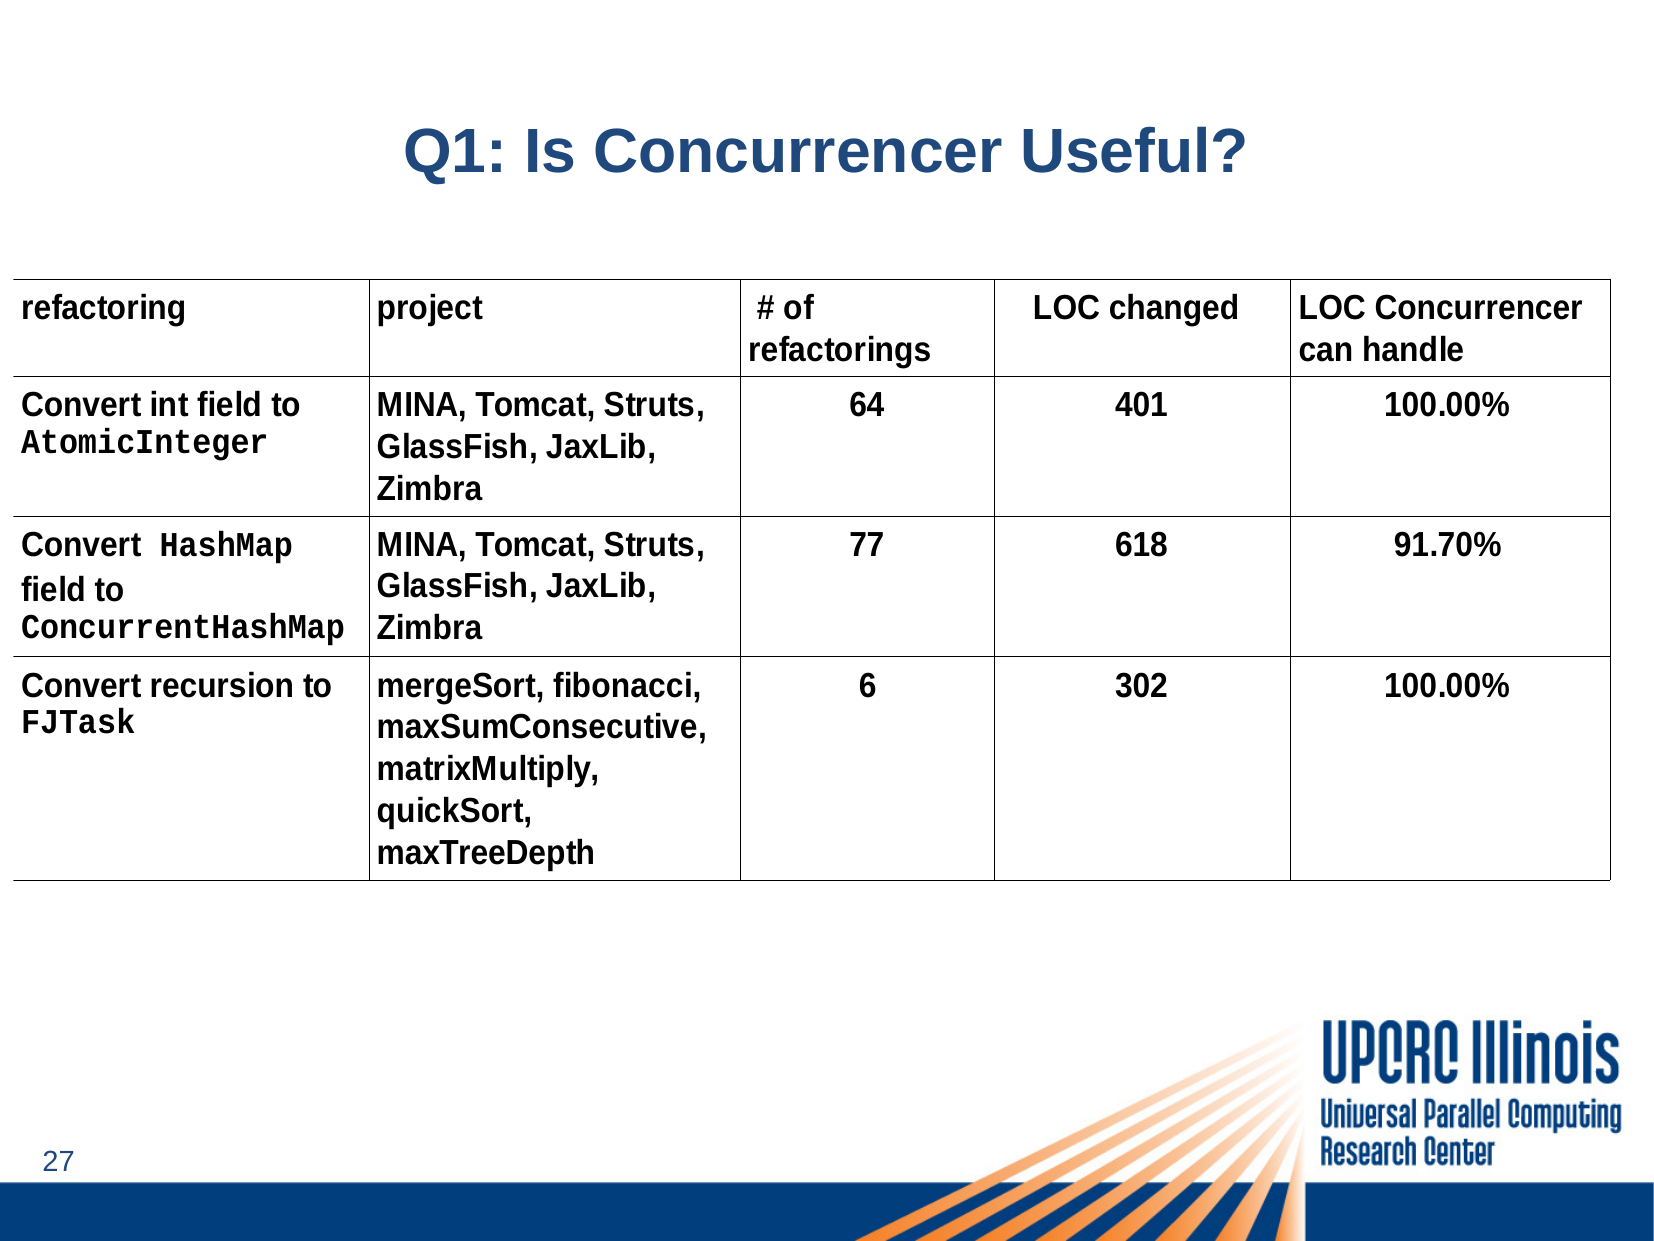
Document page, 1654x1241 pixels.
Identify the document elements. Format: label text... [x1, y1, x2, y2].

picture [0, 1005, 1654, 1241]
title Q1: Is Concurrencer Useful? [82, 41, 1571, 265]
chart [13, 278, 1613, 1097]
